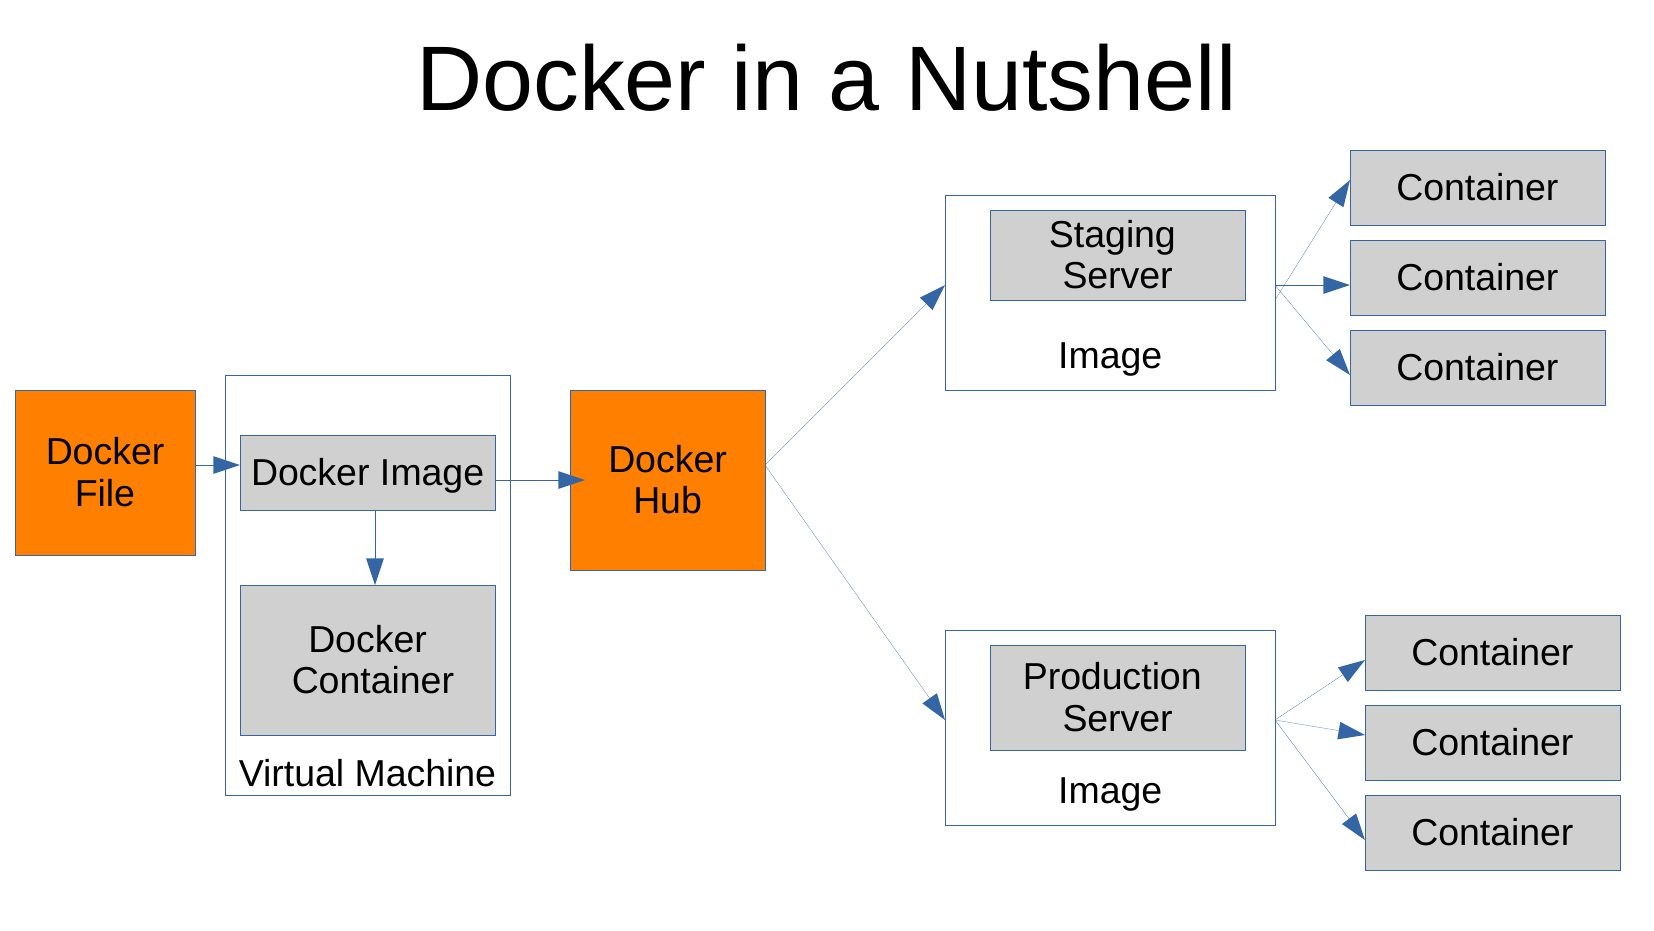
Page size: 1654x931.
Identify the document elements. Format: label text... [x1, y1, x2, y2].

title Docker in a Nutshell [82, 27, 1571, 130]
text_box Docker Container [240, 585, 496, 736]
text_box Container [1365, 615, 1621, 691]
text_box Docker Hub [570, 390, 766, 571]
text_box Docker File [15, 390, 196, 556]
text_box Image [945, 630, 1276, 826]
text_box Container [1350, 330, 1606, 406]
text_box Docker Image [240, 435, 496, 511]
text_box Staging Server [990, 210, 1246, 301]
text_box Virtual Machine [225, 466, 511, 796]
text_box Image [945, 195, 1276, 391]
text_box Container [1350, 240, 1606, 316]
text_box Production Server [990, 645, 1246, 751]
text_box Container [1365, 795, 1621, 871]
text_box Virtual Machine [225, 375, 511, 480]
text_box Container [1365, 705, 1621, 781]
text_box Container [1350, 150, 1606, 226]
